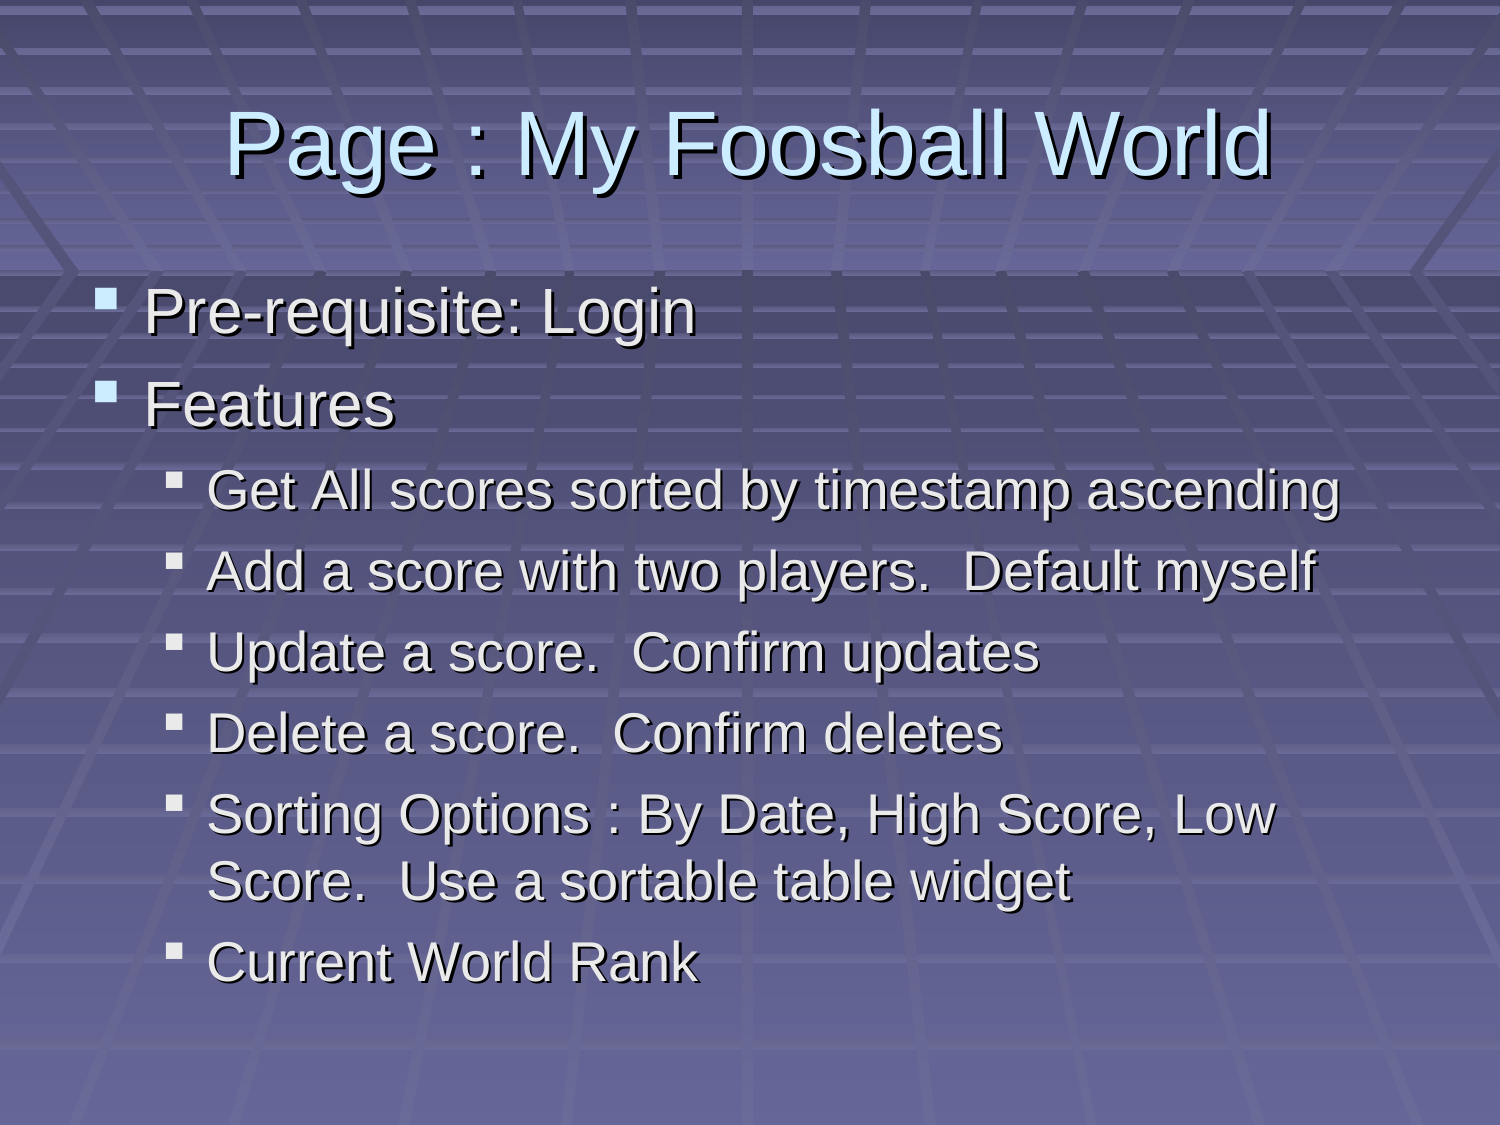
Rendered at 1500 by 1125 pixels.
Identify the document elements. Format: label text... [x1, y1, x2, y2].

list Pre-requisite: Login Features Get All scores sorted by timestamp ascending Add a score with two players. Default myself Update a score. Confirm updates Delete a score. Confirm deletes Sorting Options : By Date, High Score, Low Score. Use a sortable table widget Current World Rank [74, 262, 1425, 1000]
title Page : My Foosball World [74, 44, 1425, 233]
